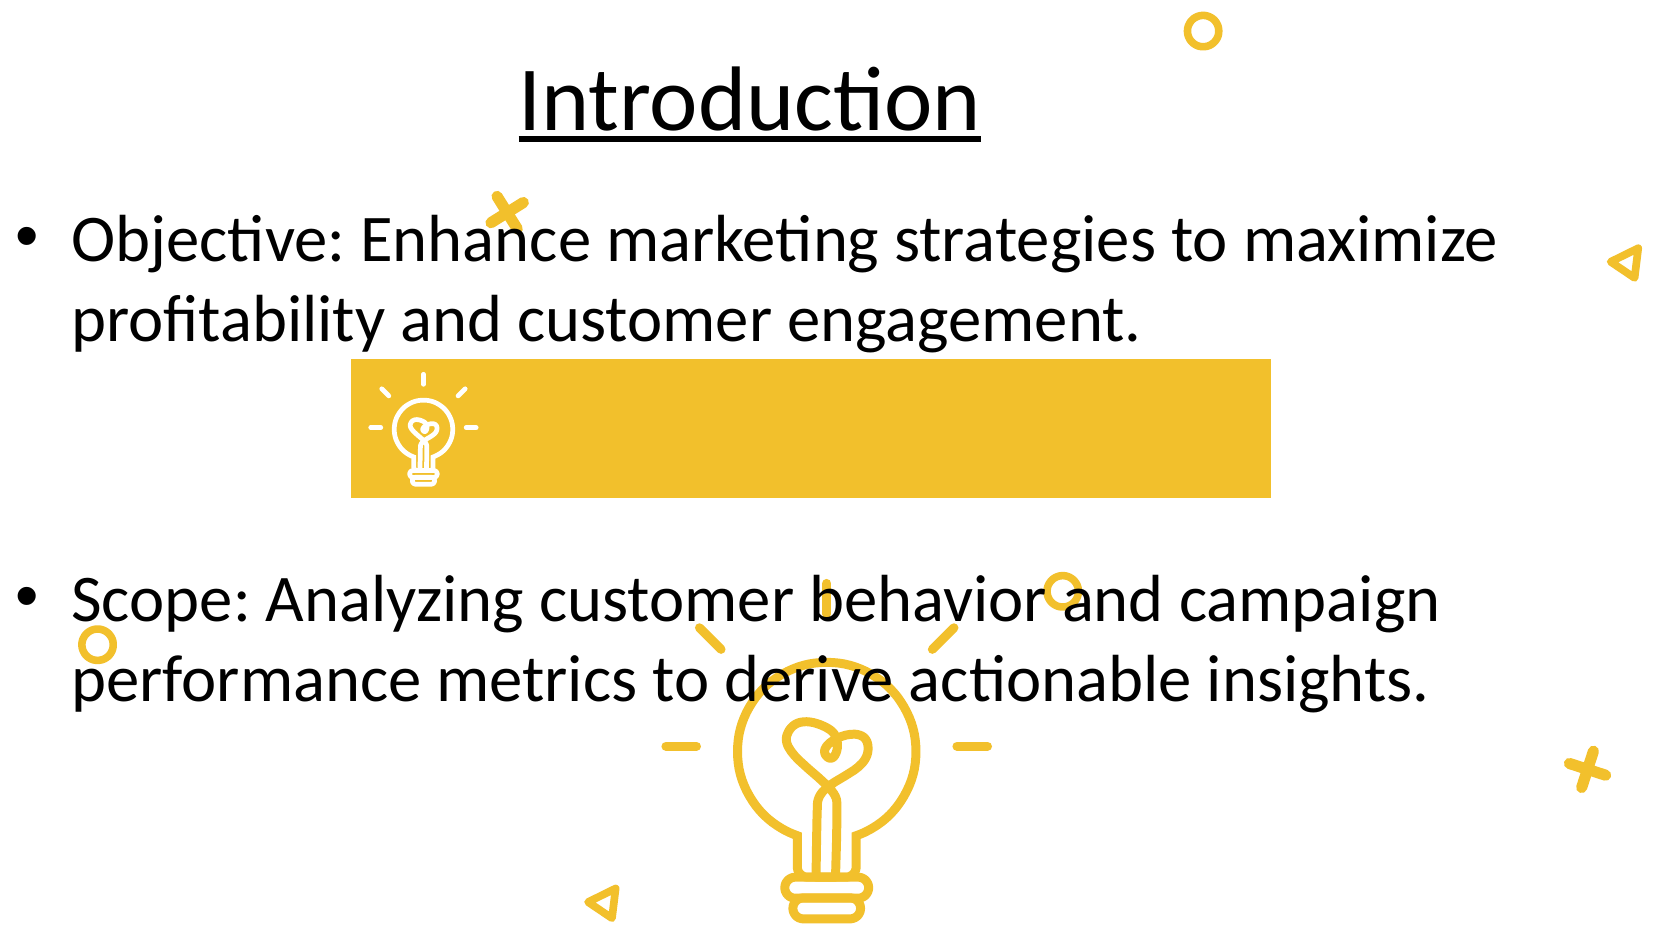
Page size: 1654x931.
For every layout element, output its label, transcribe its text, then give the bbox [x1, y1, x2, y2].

text_box Objective: Enhance marketing strategies to maximize profitability and customer engagement. Scope: Analyzing customer behavior and campaign performance metrics to derive actionable insights. [0, 187, 1651, 930]
title Introduction [75, 0, 1426, 187]
